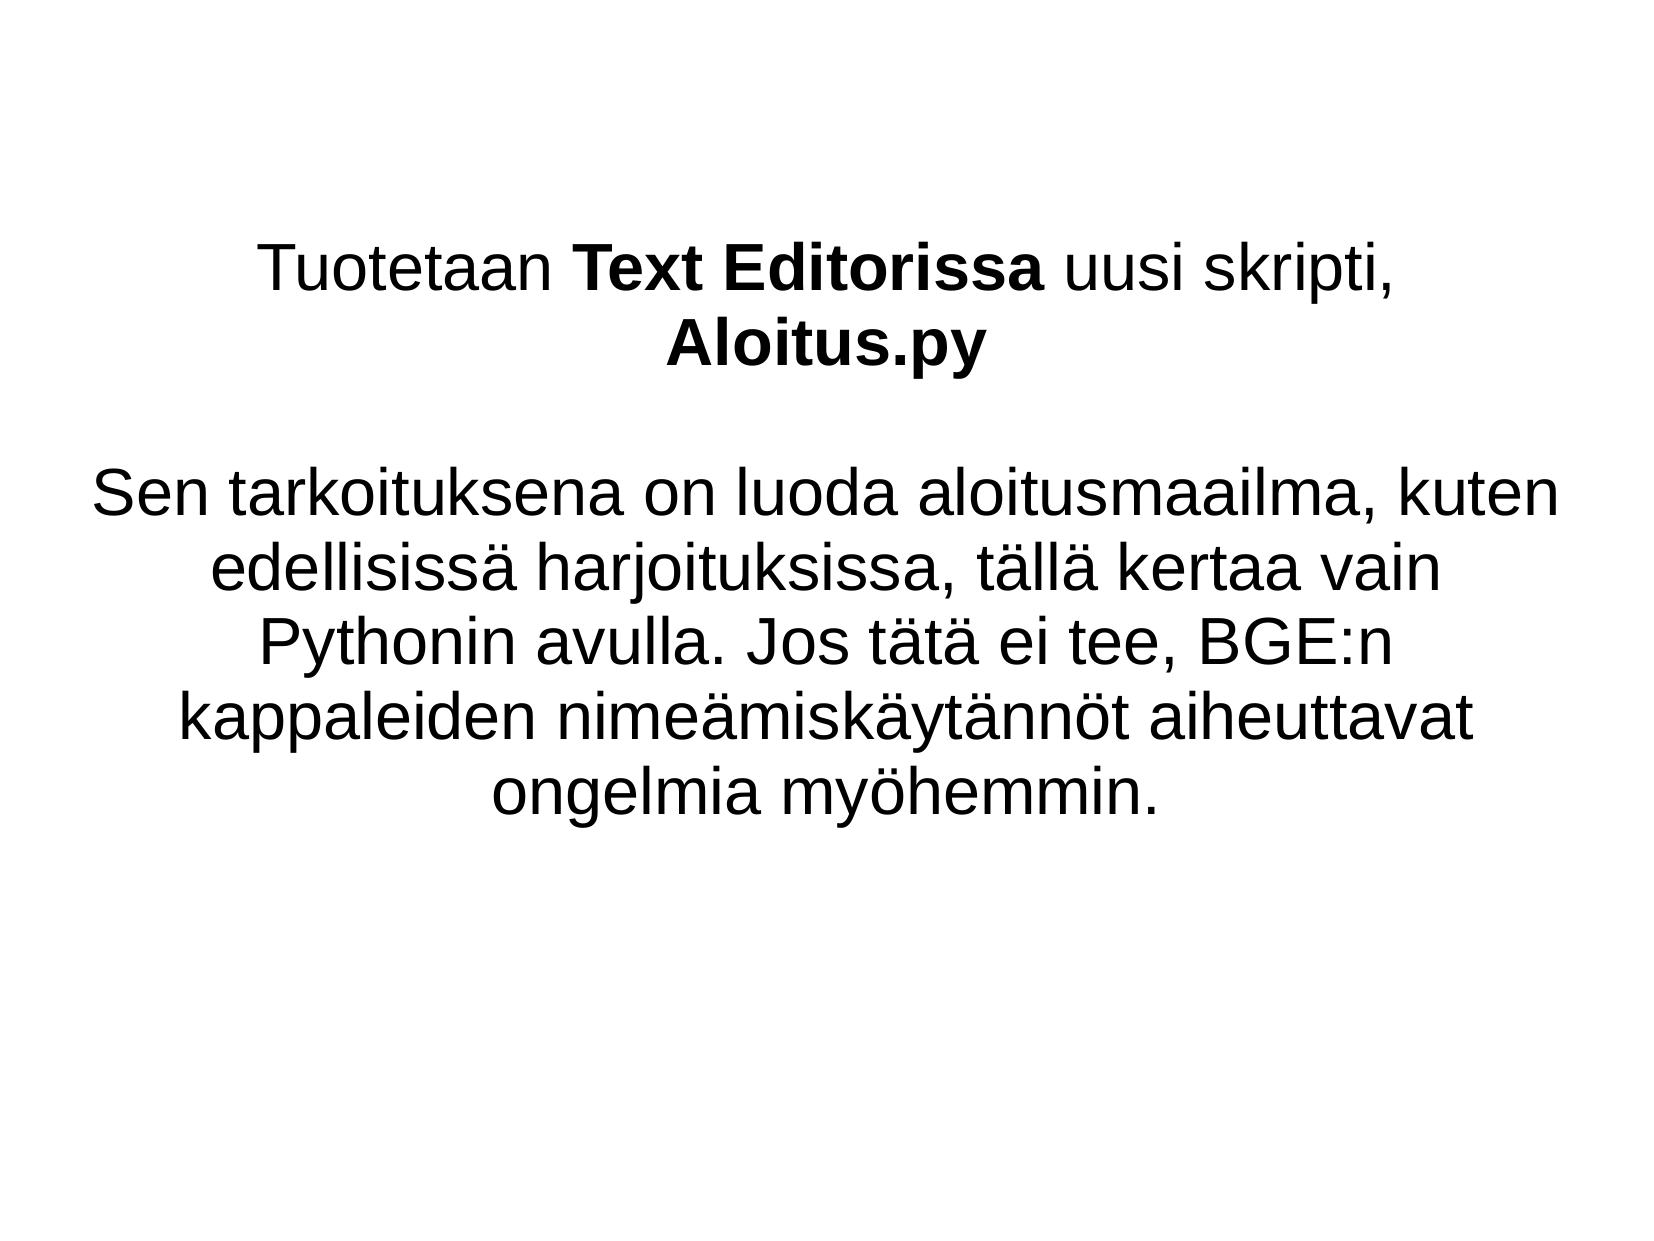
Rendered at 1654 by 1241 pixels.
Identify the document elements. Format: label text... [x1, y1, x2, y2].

subtitle Tuotetaan Text Editorissa uusi skripti, Aloitus.py Sen tarkoituksena on luoda aloitusmaailma, kuten edellisissä harjoituksissa, tällä kertaa vain Pythonin avulla. Jos tätä ei tee, BGE:n kappaleiden nimeämiskäytännöt aiheuttavat ongelmia myöhemmin. [82, 49, 1571, 1010]
